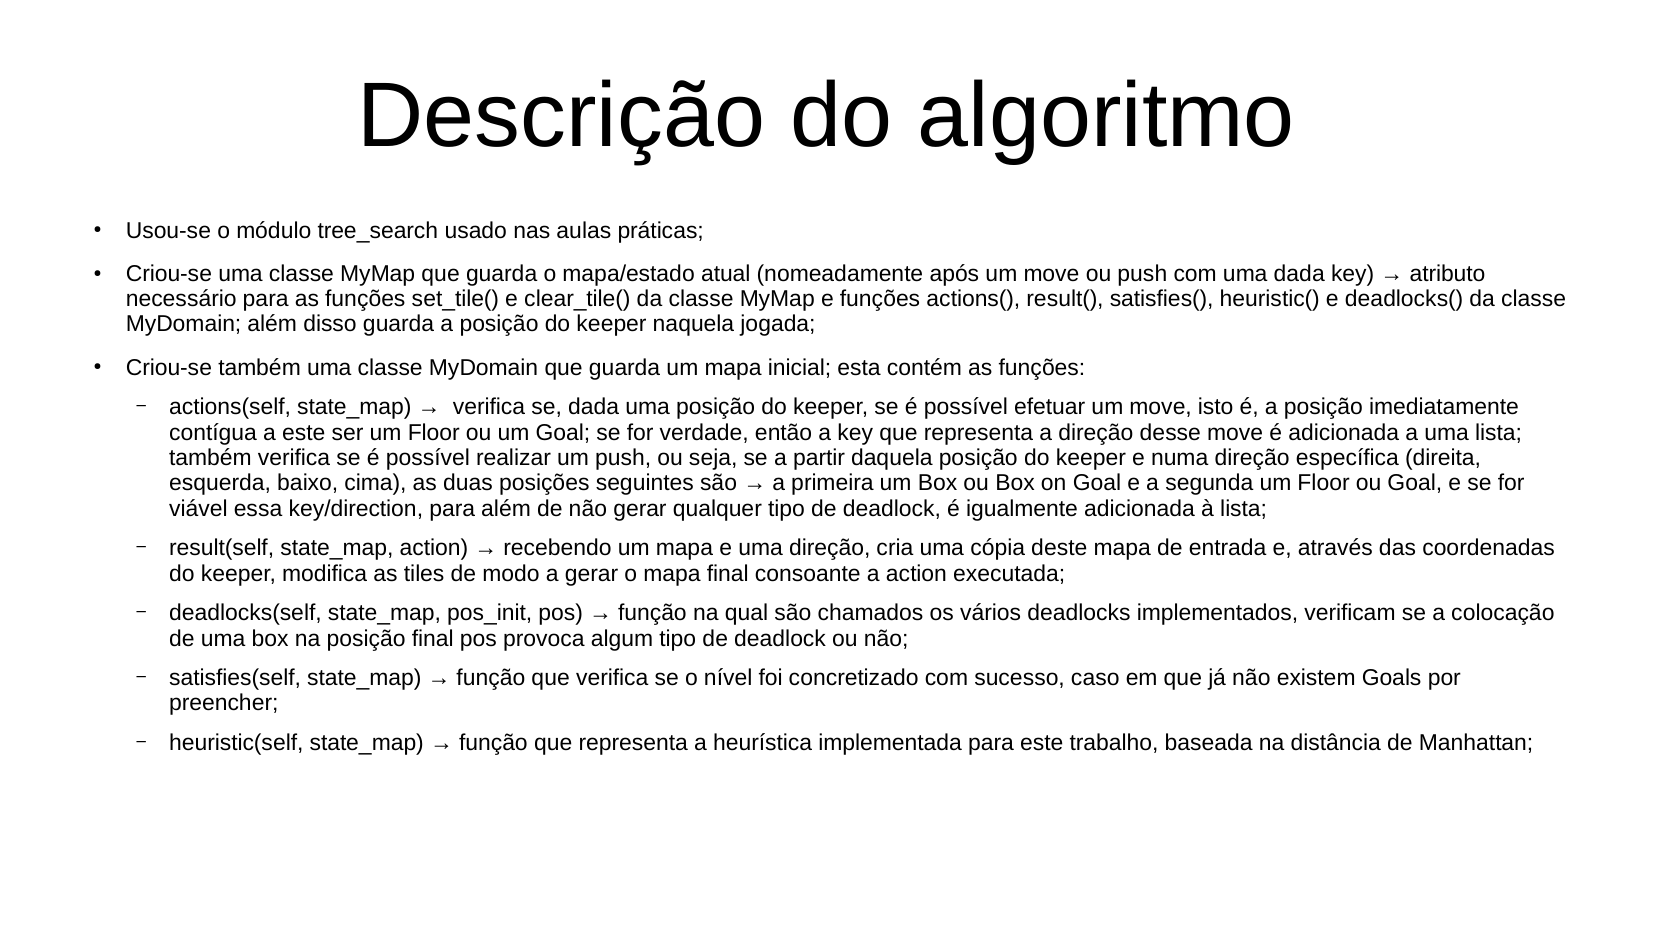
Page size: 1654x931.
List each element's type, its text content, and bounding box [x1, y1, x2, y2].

title Descrição do algoritmo [82, 37, 1571, 193]
list Usou-se o módulo tree_search usado nas aulas práticas; Criou-se uma classe MyMap que guarda o mapa/estado atual (nomeadamente após um move ou push com uma dada key) → atributo necessário para as funções set_tile() e clear_tile() da classe MyMap e funções actions(), result(), satisfies(), heuristic() e deadlocks() da classe MyDomain; além disso guarda a posição do keeper naquela jogada; Criou-se também uma classe MyDomain que guarda um mapa inicial; esta contém as funções: actions(self, state_map) → verifica se, dada uma posição do keeper, se é possível efetuar um move, isto é, a posição imediatamente contígua a este ser um Floor ou um Goal; se for verdade, então a key que representa a direção desse move é adicionada a uma lista; também verifica se é possível realizar um push, ou seja, se a partir daquela posição do keeper e numa direção específica (direita, esquerda, baixo, cima), as duas posições seguintes são → a primeira um Box ou Box on Goal e a segunda um Floor ou Goal, e se for viável essa key/direction, para além de não gerar qualquer tipo de deadlock, é igualmente adicionada à lista; result(self, state_map, action) → recebendo um mapa e uma direção, cria uma cópia deste mapa de entrada e, através das coordenadas do keeper, modifica as tiles de modo a gerar o mapa final consoante a action executada; deadlocks(self, state_map, pos_init, pos) → função na qual são chamados os vários deadlocks implementados, verificam se a colocação de uma box na posição final pos provoca algum tipo de deadlock ou não; satisfies(self, state_map) → função que verifica se o nível foi concretizado com sucesso, caso em que já não existem Goals por preencher; heuristic(self, state_map) → função que representa a heurística implementada para este trabalho, baseada na distância de Manhattan; [82, 217, 1571, 758]
